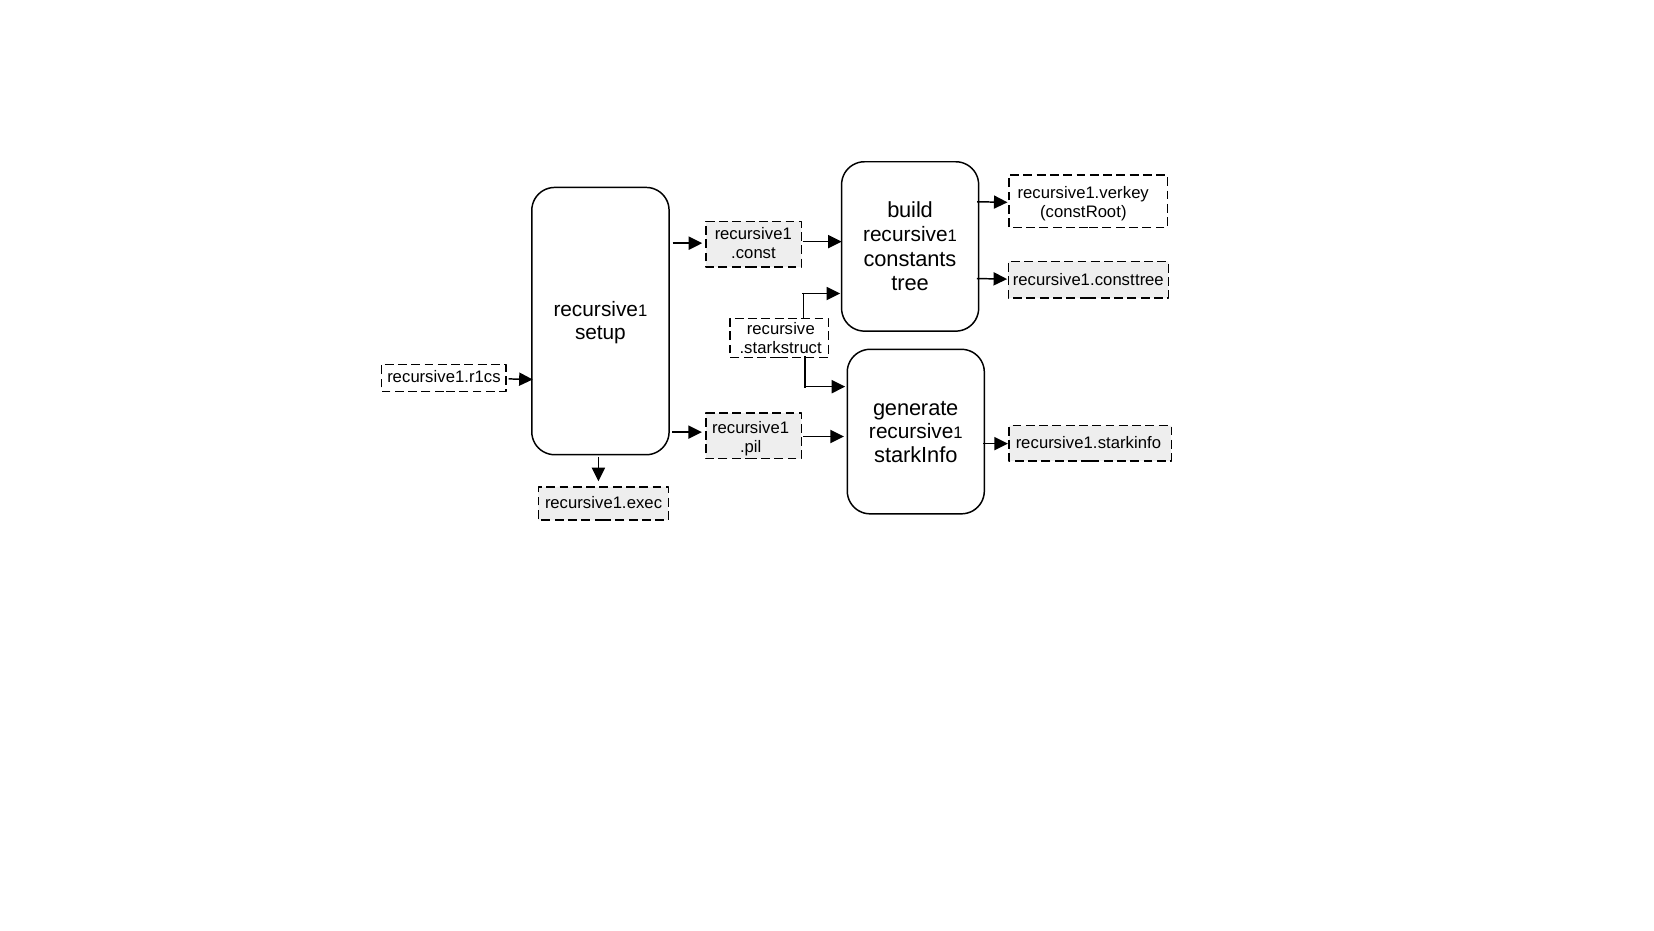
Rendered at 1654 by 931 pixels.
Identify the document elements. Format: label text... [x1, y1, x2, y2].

text_box recursive1.verkey(constRoot) [1000, 166, 1167, 238]
text_box generate recursive1 starkInfo [847, 349, 985, 514]
text_box recursive1 .pil [685, 411, 816, 464]
text_box recursive .starkstruct [690, 312, 872, 365]
text_box recursive1 setup [531, 187, 670, 455]
text_box recursive1.r1cs [369, 360, 520, 394]
text_box recursive1 .const [688, 217, 819, 270]
text_box recursive1.exec [519, 476, 689, 529]
text_box recursive1.consttree [991, 263, 1185, 297]
text_box recursive1.starkinfo [996, 426, 1181, 460]
text_box build recursive1 constants tree [841, 161, 979, 332]
